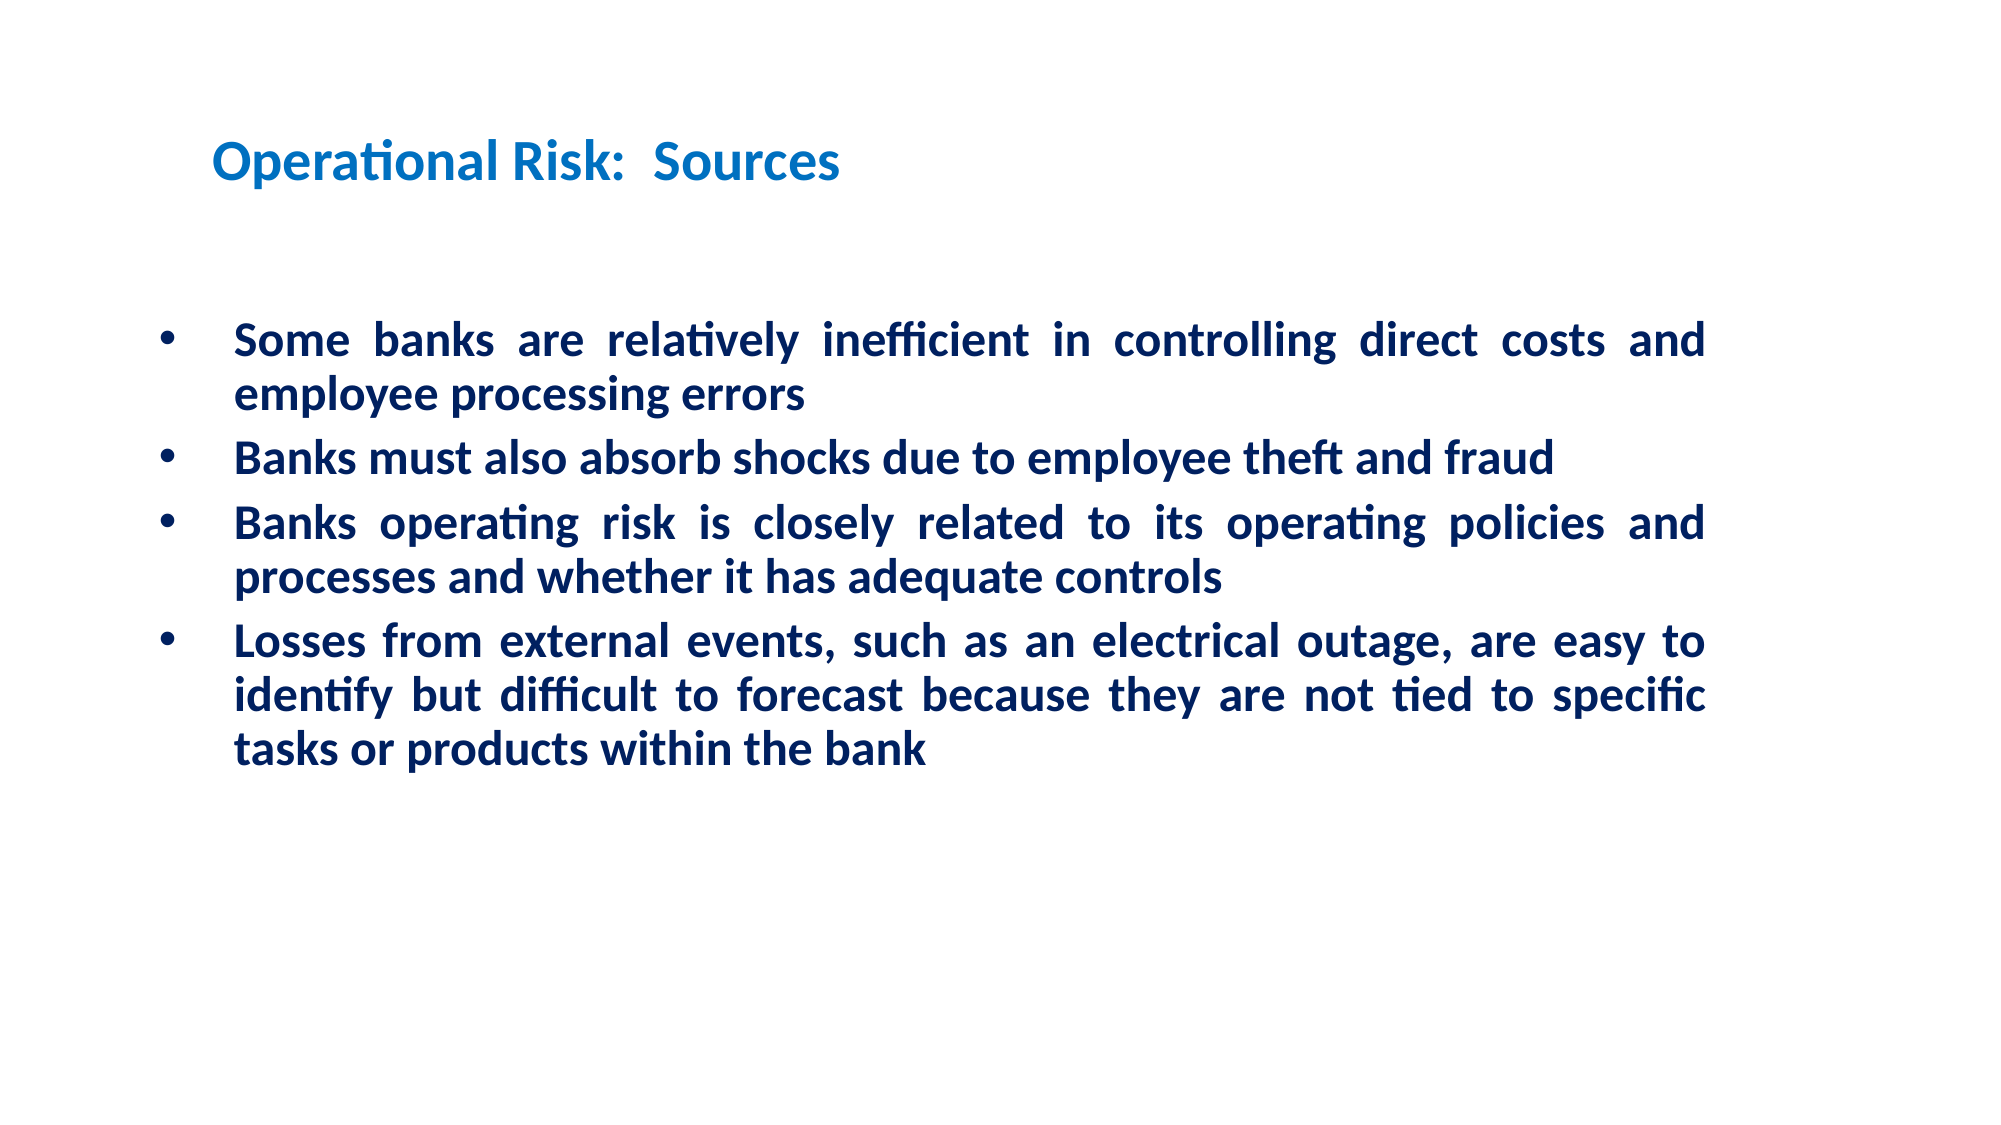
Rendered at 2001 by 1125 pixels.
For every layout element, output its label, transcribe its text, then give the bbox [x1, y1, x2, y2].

list Some banks are relatively inefficient in controlling direct costs and employee processing errors Banks must also absorb shocks due to employee theft and fraud Banks operating risk is closely related to its operating policies and processes and whether it has adequate controls Losses from external events, such as an electrical outage, are easy to identify but difficult to forecast because they are not tied to specific tasks or products within the bank [143, 305, 1723, 901]
text_box Operational Risk: Sources [197, 114, 1724, 200]
